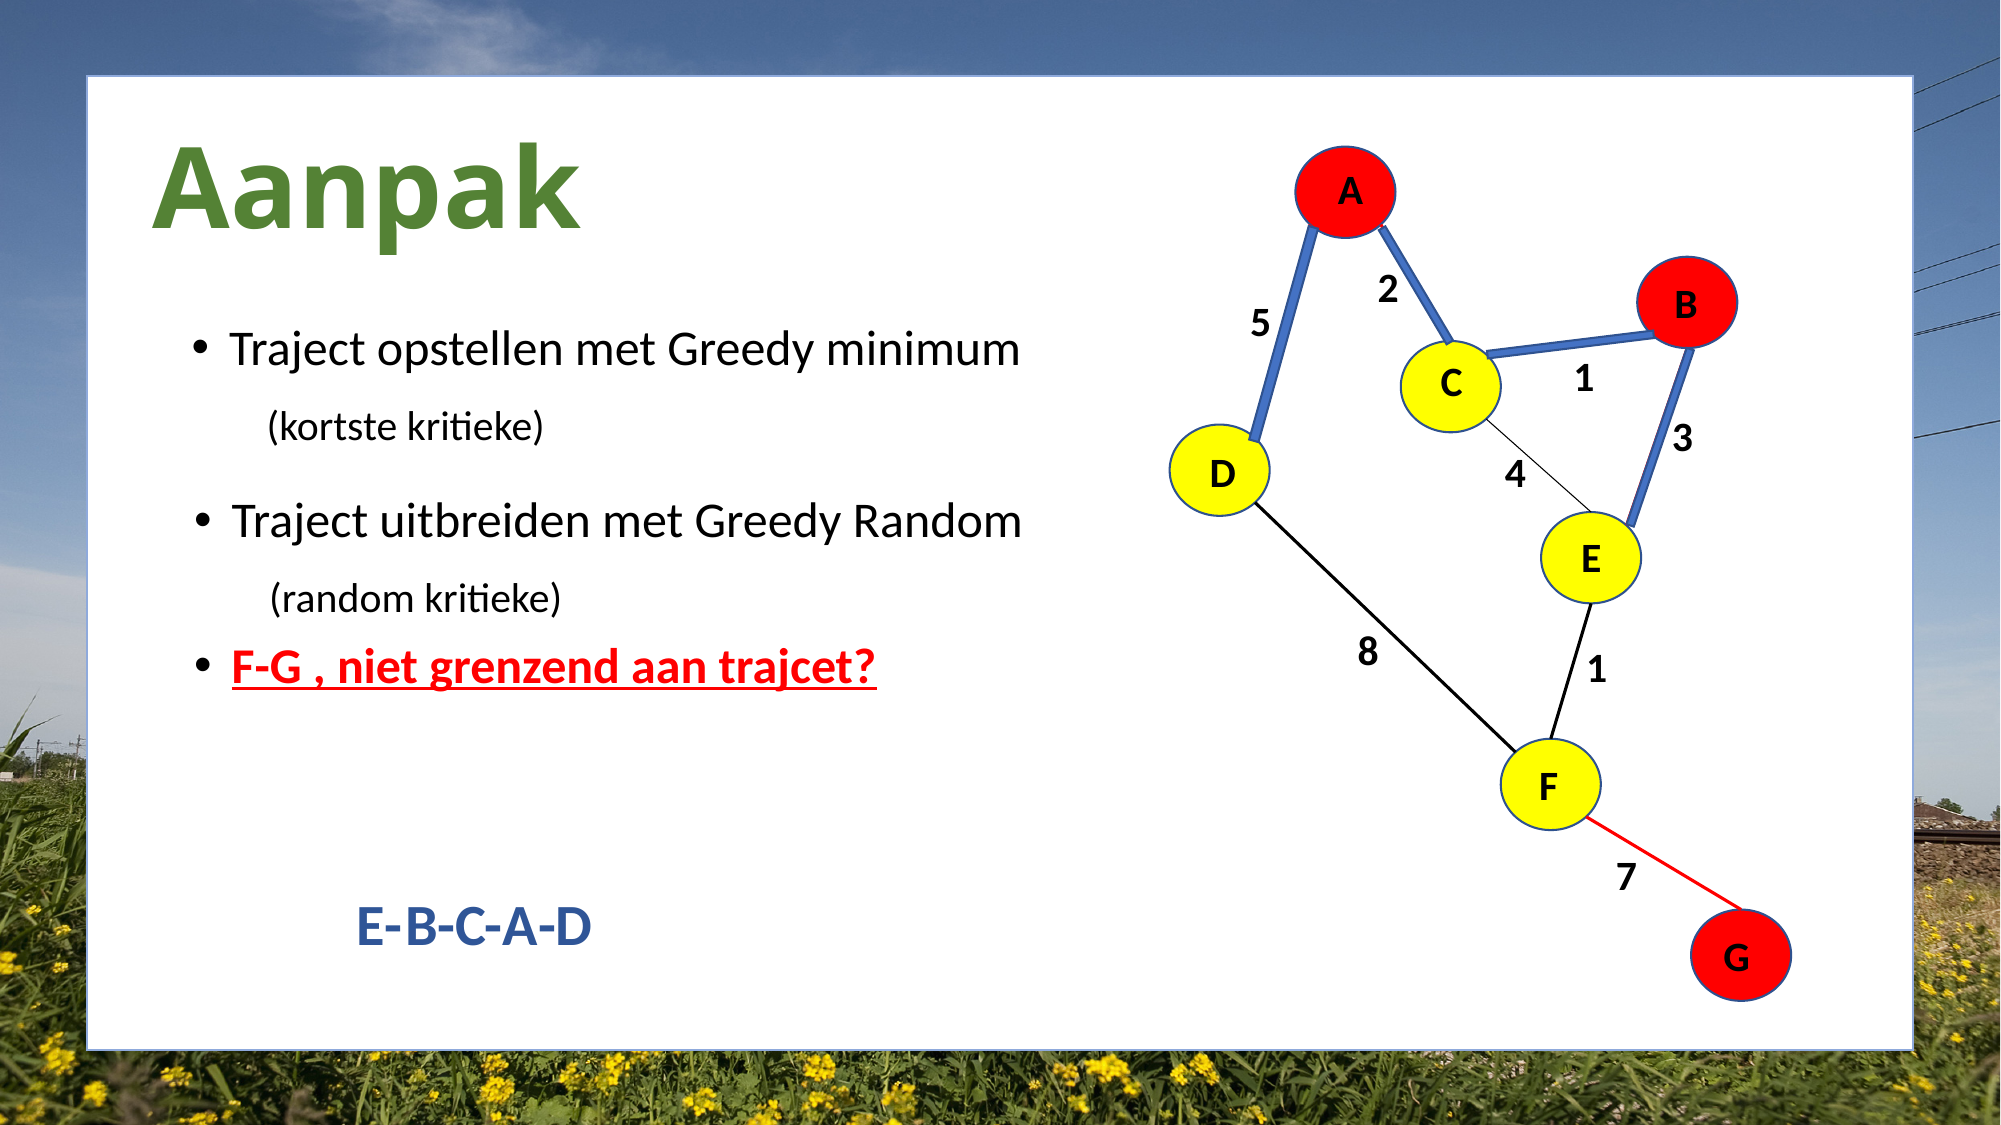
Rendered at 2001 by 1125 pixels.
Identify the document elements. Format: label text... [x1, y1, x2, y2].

text_box 2 [1362, 253, 1429, 319]
text_box 8 [1377, 616, 1408, 645]
text_box -A [469, 879, 523, 966]
text_box E [1558, 523, 1625, 589]
text_box 3 [1656, 402, 1723, 469]
text_box B [1659, 269, 1723, 335]
text_box -D [523, 879, 619, 966]
title Aanpak [1298, 227, 1391, 302]
text_box 2 [1402, 253, 1429, 298]
text_box [87, 76, 1913, 1050]
text_box Traject opstellen met Greedy minimum (kortste kritieke) [176, 315, 1134, 466]
text_box 3 [1656, 402, 1666, 431]
text_box 4 [1489, 438, 1554, 505]
text_box B-C [437, 879, 469, 966]
text_box 5 [1235, 287, 1291, 353]
title Aanpak [137, 83, 1863, 302]
text_box F [1524, 751, 1590, 818]
text_box 1 [1558, 343, 1618, 408]
text_box Traject uitbreiden met Greedy Random (random kritieke) [179, 487, 1136, 638]
text_box 1 [1570, 633, 1637, 699]
text_box 5 [1284, 305, 1298, 353]
text_box 8 [1342, 616, 1408, 682]
text_box 7 [1600, 841, 1667, 908]
text_box E- [340, 879, 437, 966]
text_box G [1708, 922, 1775, 988]
text_box A [1322, 155, 1393, 222]
text_box C [1425, 347, 1493, 413]
text_box D [1194, 438, 1261, 505]
text_box F-G , niet grenzend aan trajcet? [179, 633, 898, 727]
